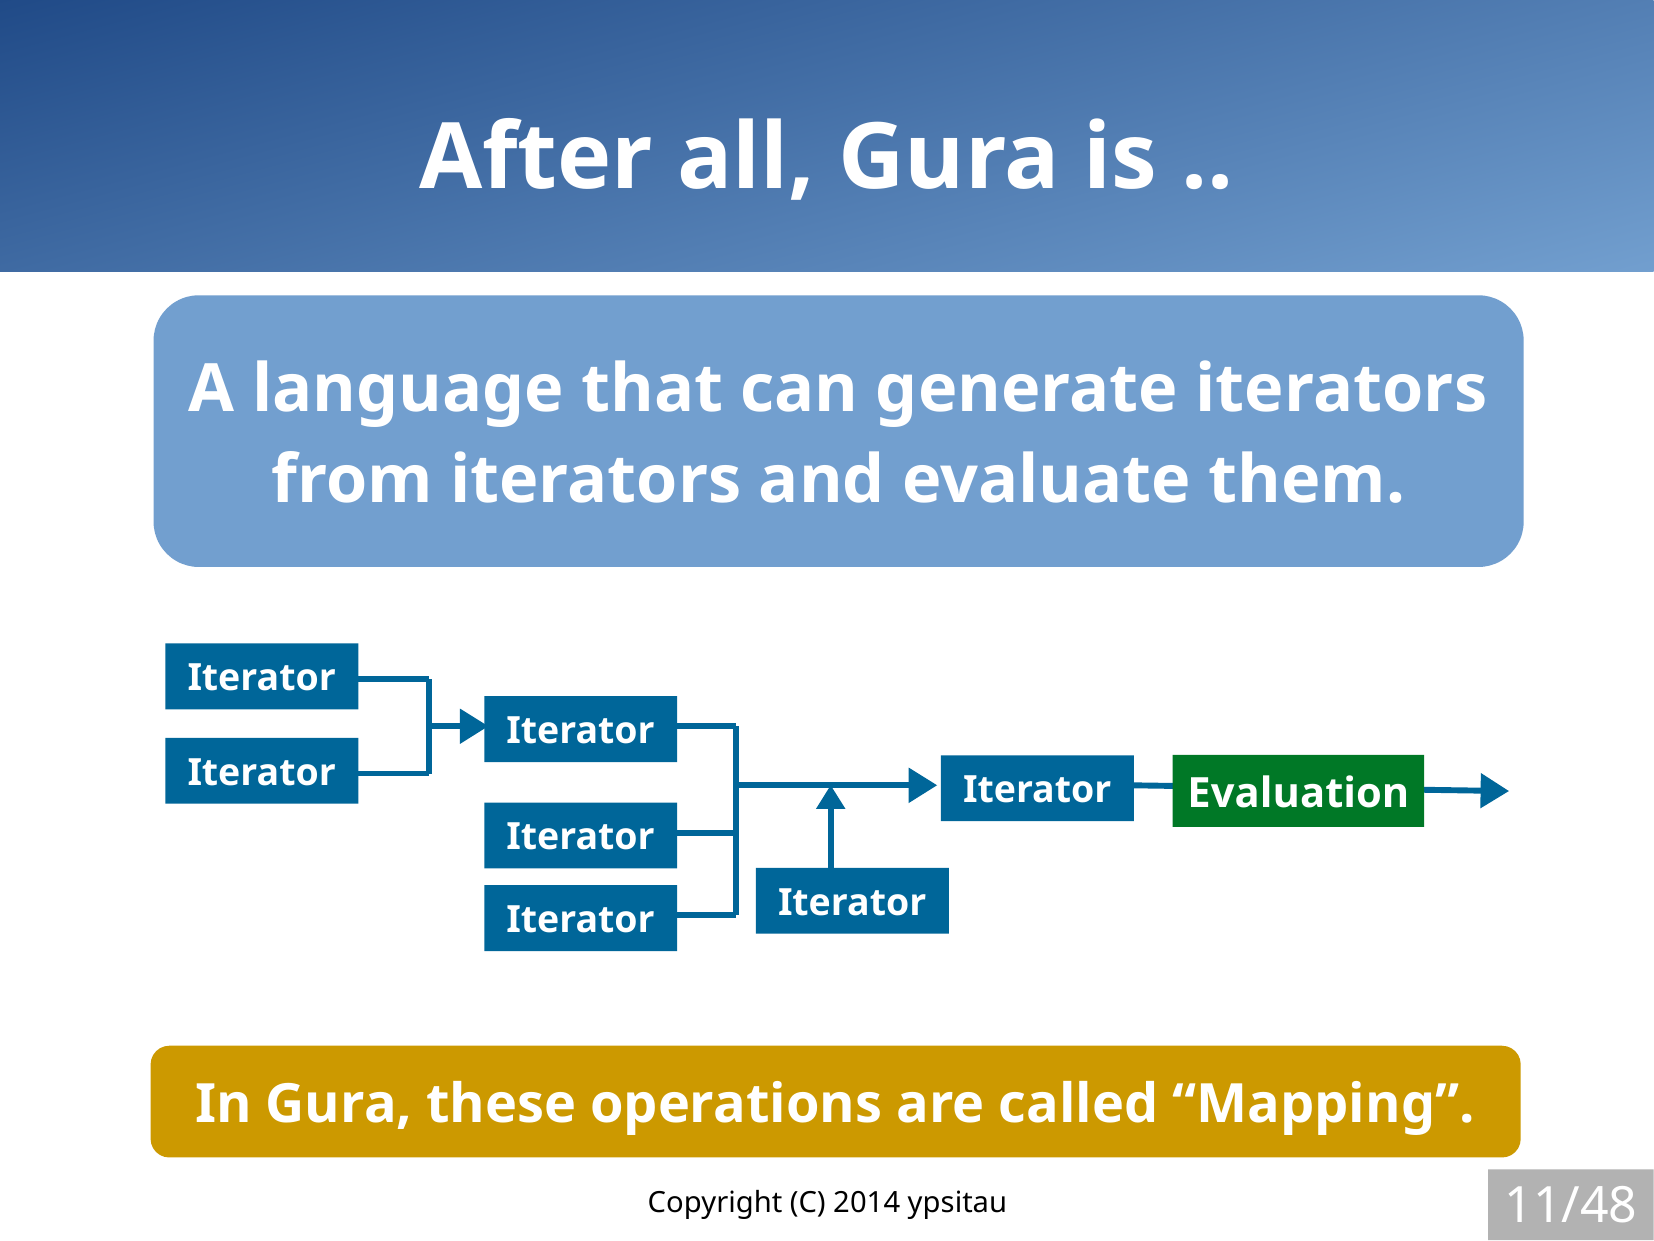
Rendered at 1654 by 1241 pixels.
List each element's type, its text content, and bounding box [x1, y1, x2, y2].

text_box A language that can generate iterators from iterators and evaluate them. [153, 295, 1524, 567]
text_box Iterator [484, 885, 678, 951]
text_box Iterator [484, 803, 678, 868]
text_box Iterator [755, 868, 949, 934]
text_box Iterator [484, 696, 678, 762]
text_box Iterator [165, 738, 359, 804]
text_box Evaluation [1181, 754, 1416, 827]
text_box In Gura, these operations are called “Mapping”. [150, 1045, 1521, 1158]
text_box Iterator [940, 755, 1134, 821]
title After all, Gura is .. [82, 49, 1571, 257]
text_box Iterator [165, 644, 359, 709]
